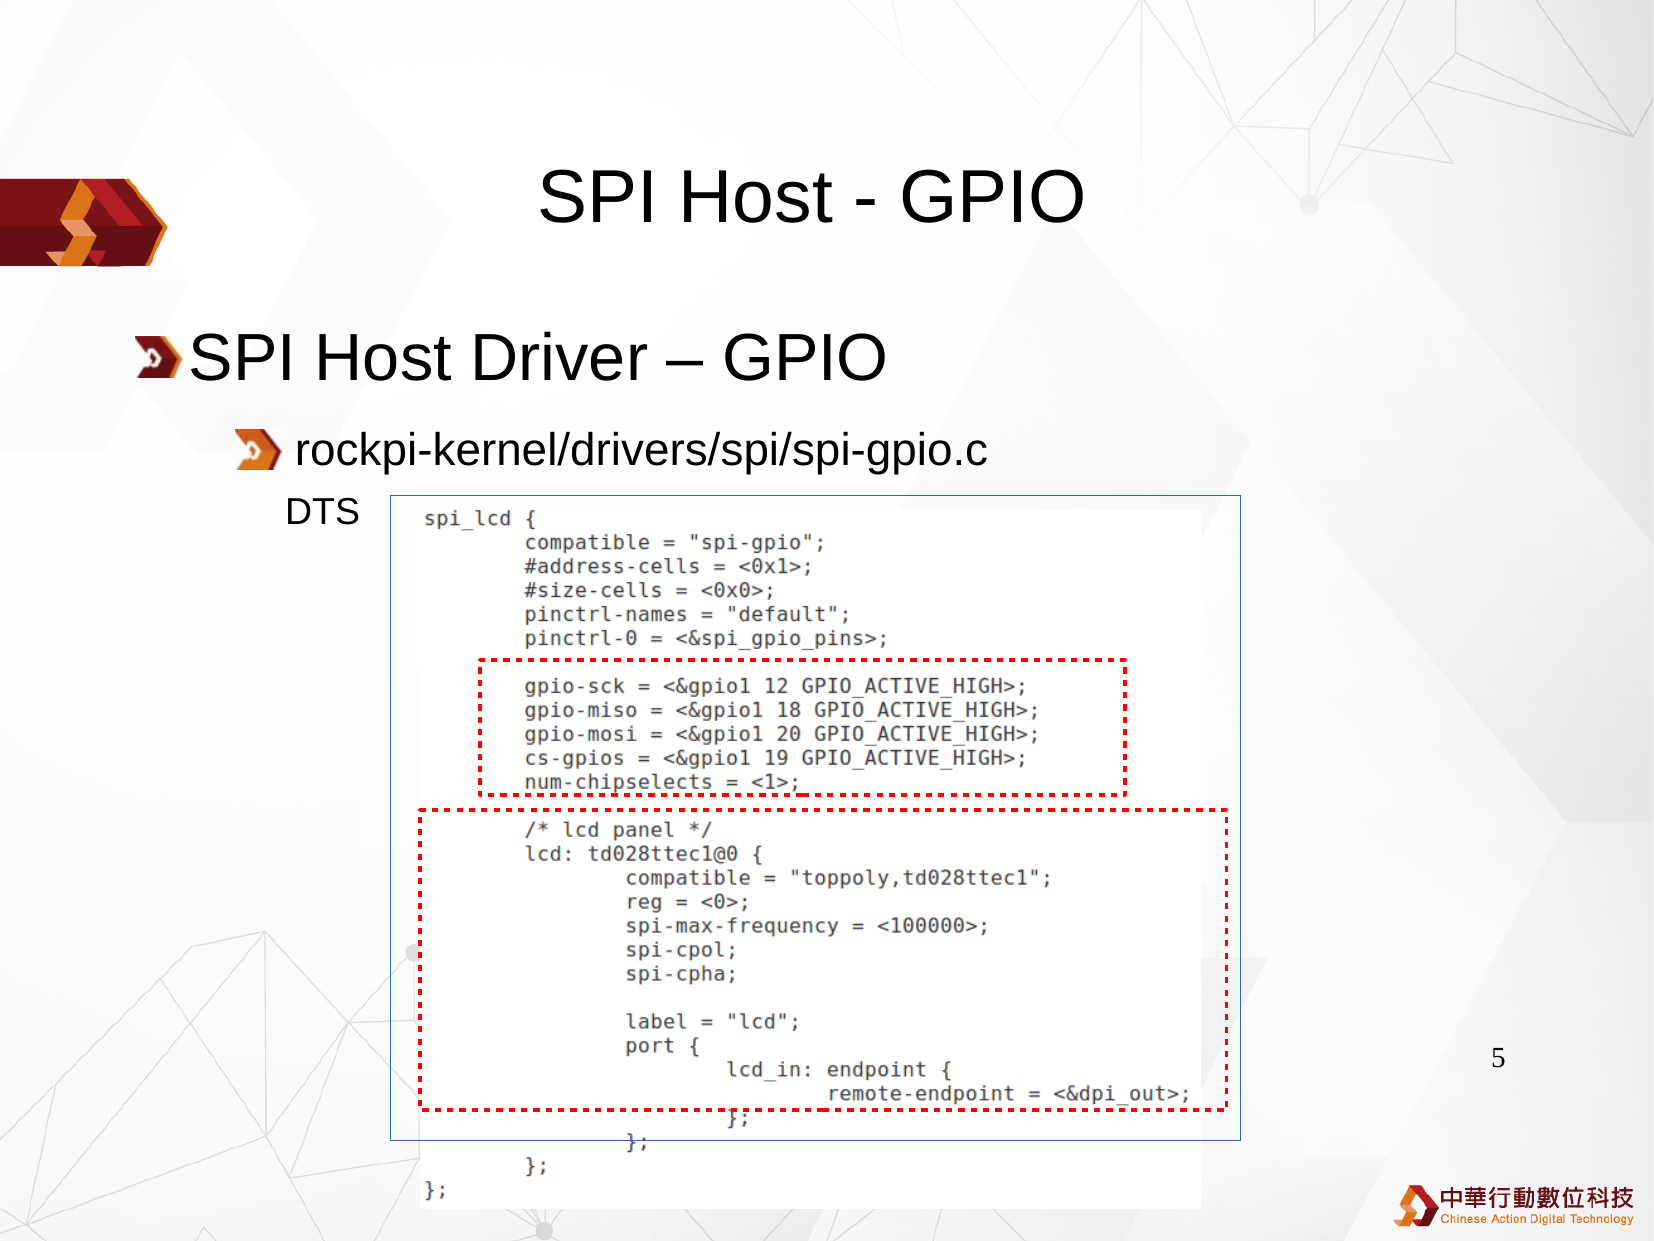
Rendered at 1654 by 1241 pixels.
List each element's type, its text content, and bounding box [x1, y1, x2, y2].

list SPI Host Driver – GPIO rockpi-kernel/drivers/spi/spi-gpio.c [391, 496, 1240, 1040]
list SPI Host Driver – GPIO rockpi-kernel/drivers/spi/spi-gpio.c [118, 319, 1571, 1040]
picture [0, 0, 1654, 1241]
title SPI Host - GPIO [118, 112, 1506, 281]
text_box DTS [270, 483, 376, 541]
